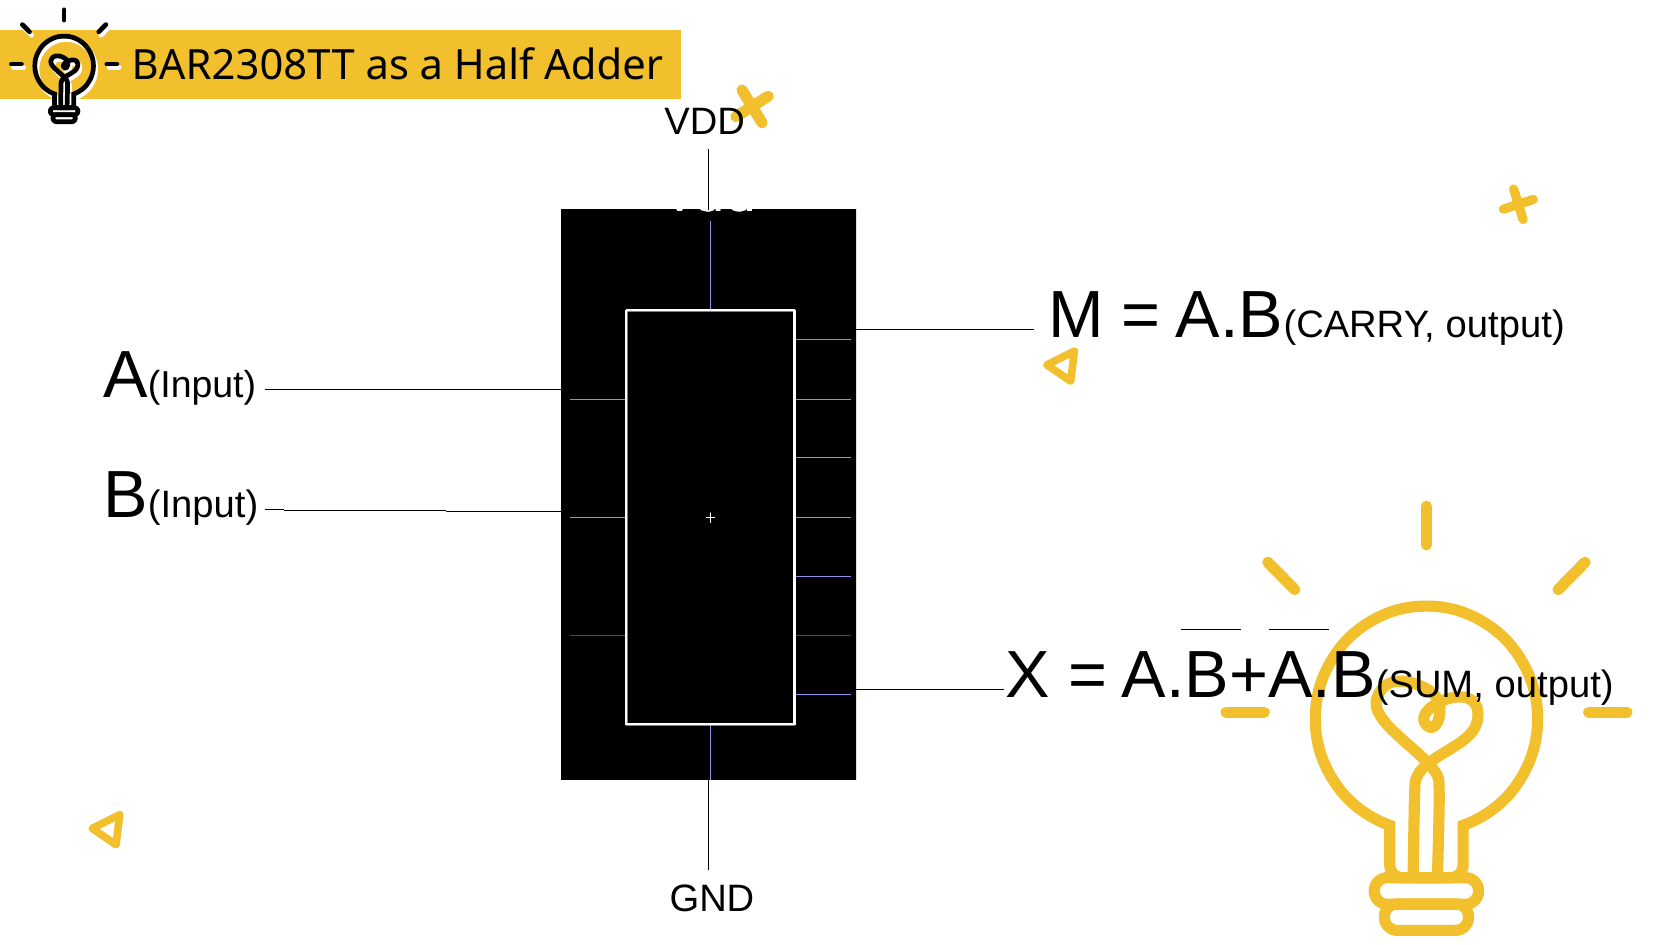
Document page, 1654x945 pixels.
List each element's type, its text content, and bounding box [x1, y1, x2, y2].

text_box GND [654, 869, 833, 928]
text_box VDD [649, 92, 827, 150]
text_box B(Input) [88, 449, 356, 541]
text_box X = A.B+A.B(SUM, output) [990, 629, 1654, 721]
text_box A(Input) [88, 329, 296, 421]
picture [561, 209, 857, 780]
text_box M = A.B(CARRY, output) [1033, 269, 1595, 364]
title BAR2308TT as a Half Adder [131, 0, 798, 128]
